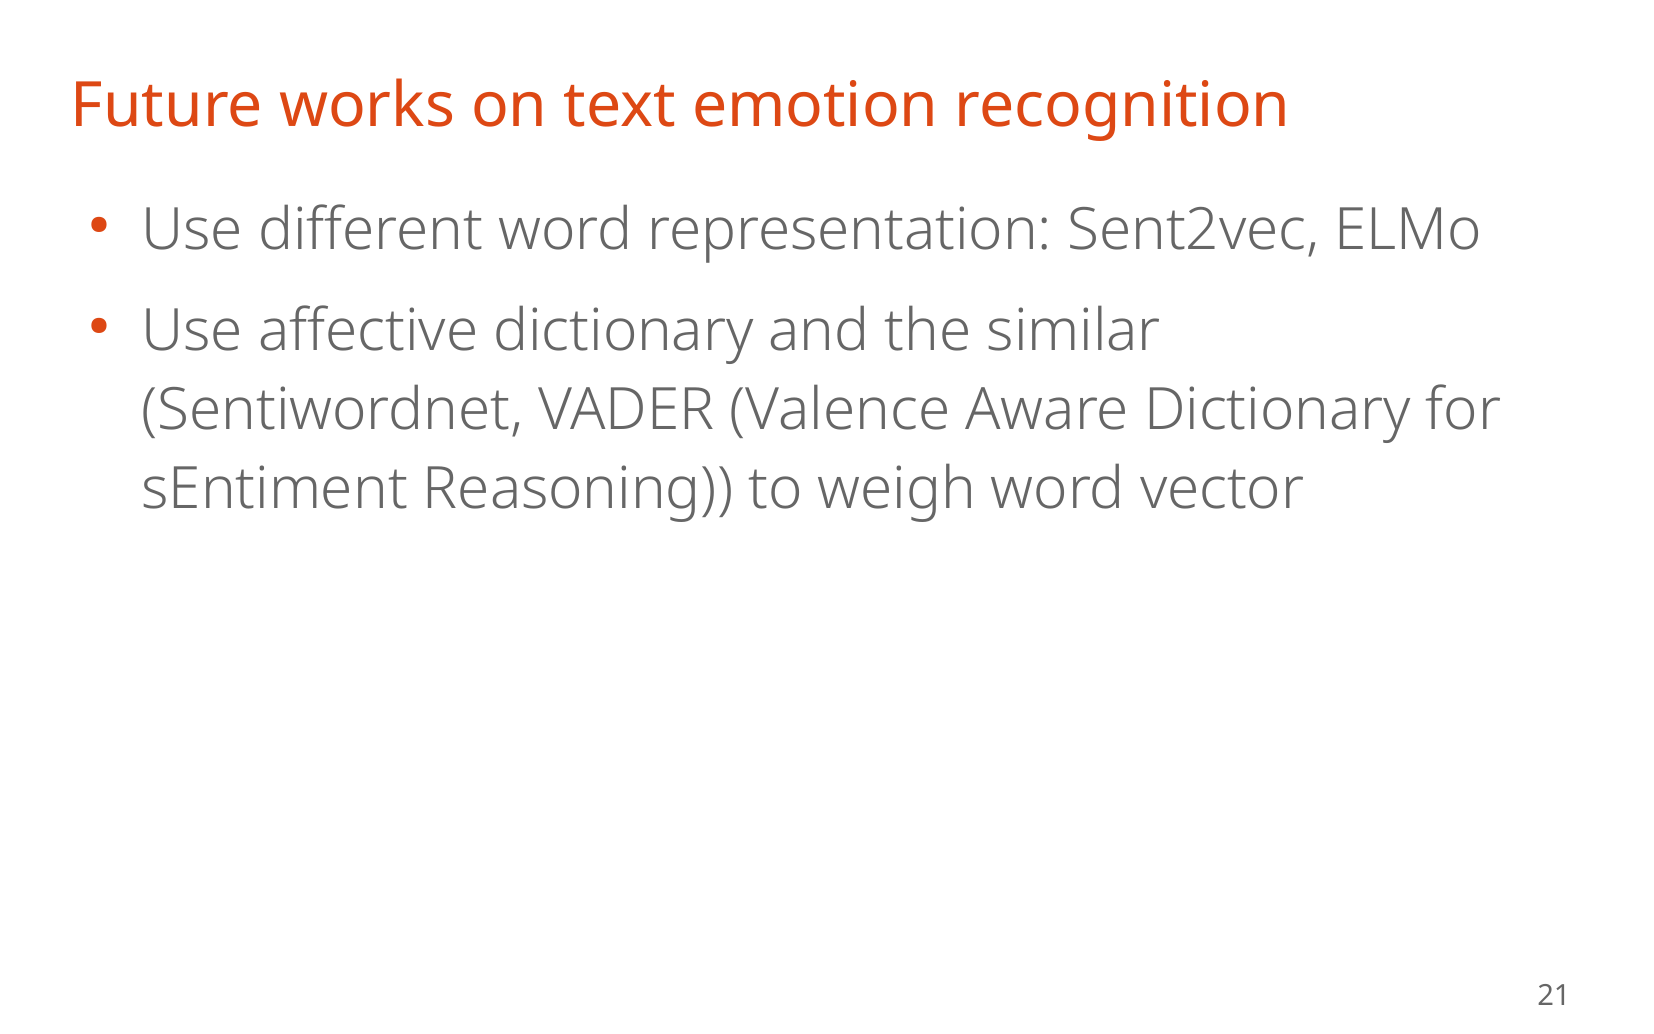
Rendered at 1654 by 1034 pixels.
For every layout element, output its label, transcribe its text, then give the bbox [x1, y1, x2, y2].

title Future works on text emotion recognition [70, 49, 1518, 155]
list Use different word representation: Sent2vec, ELMo Use affective dictionary and the similar (Sentiwordnet, VADER (Valence Aware Dictionary for sEntiment Reasoning)) to weigh word vector [70, 186, 1518, 916]
